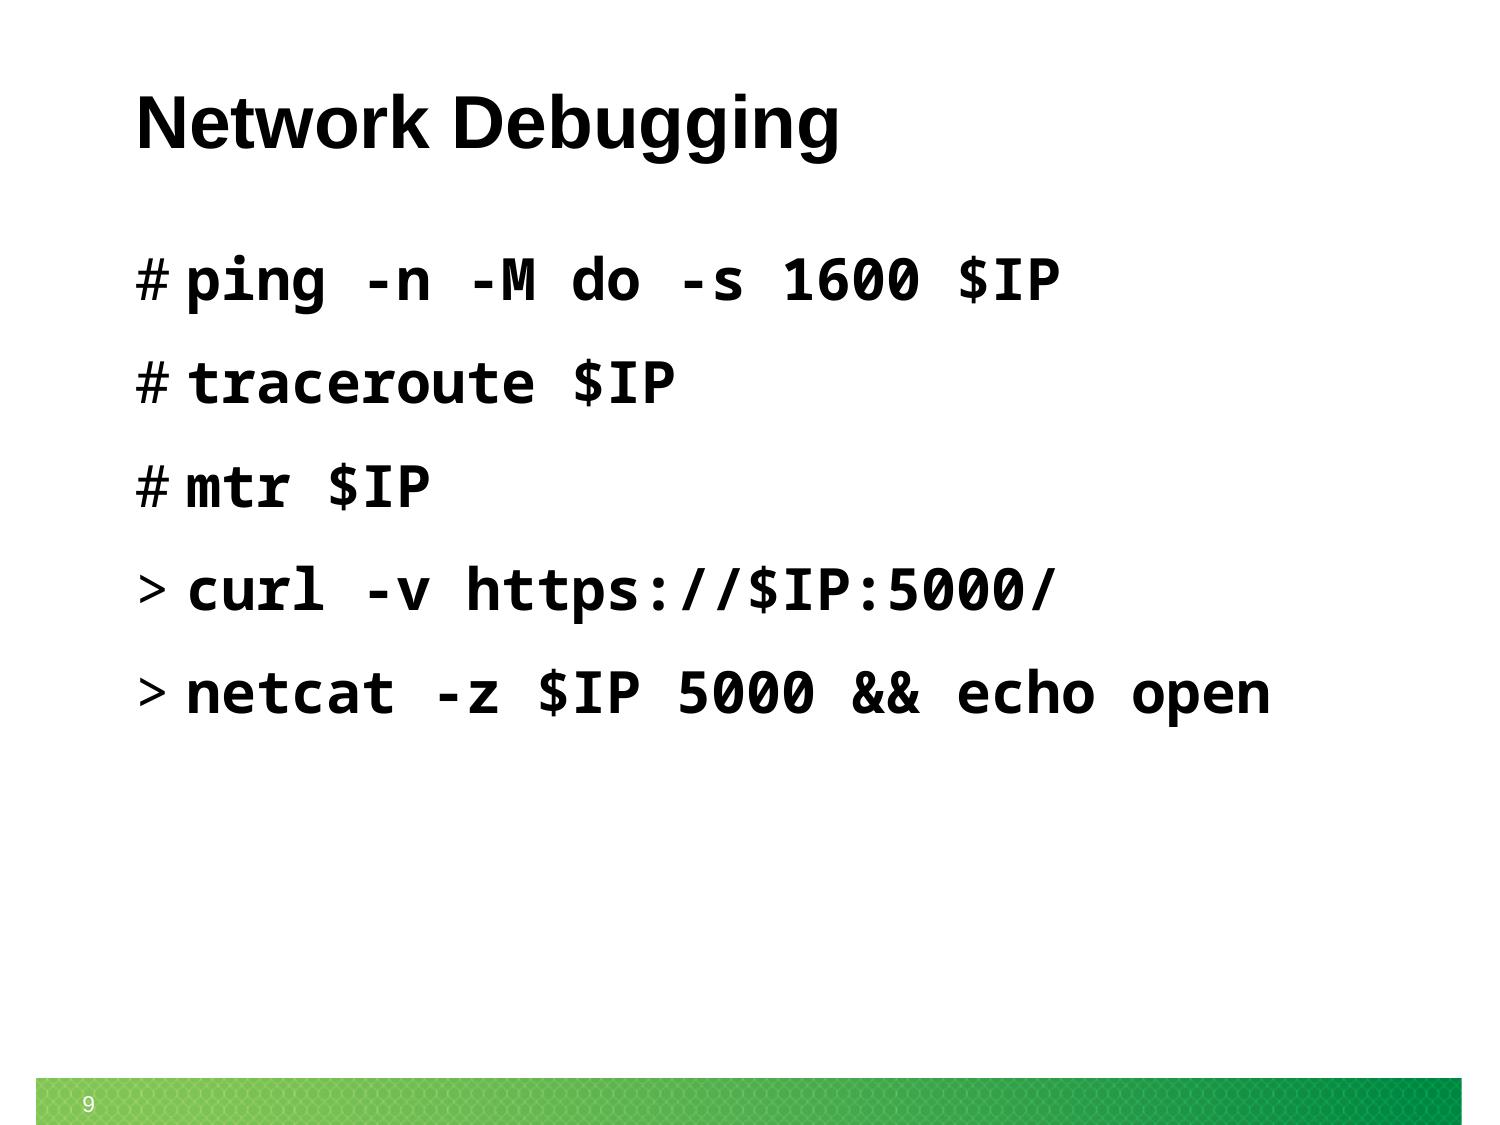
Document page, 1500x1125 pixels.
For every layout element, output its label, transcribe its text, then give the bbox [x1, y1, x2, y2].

picture [36, 1078, 1462, 1125]
title Network Debugging [135, 41, 1372, 204]
list # ping -n -M do -s 1600 $IP # traceroute $IP # mtr $IP > curl -v https://$IP:5000/ > netcat -z $IP 5000 && echo open [135, 238, 1372, 892]
